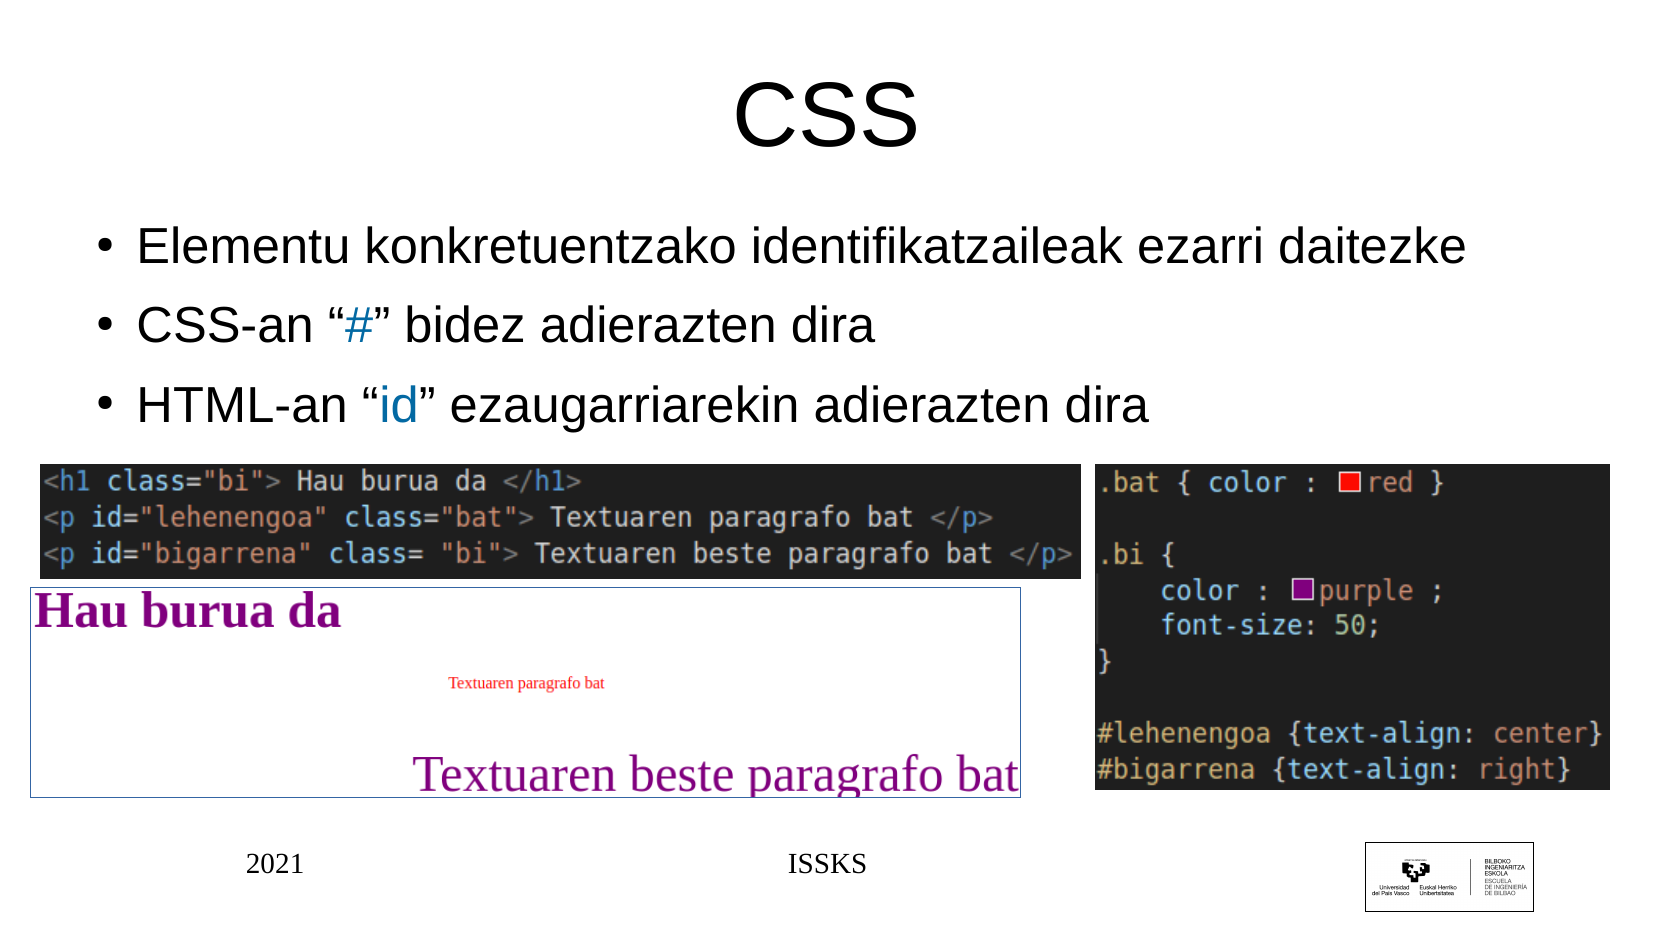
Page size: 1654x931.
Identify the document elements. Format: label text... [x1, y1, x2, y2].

picture [1095, 464, 1610, 790]
picture [1366, 843, 1533, 911]
title CSS [82, 37, 1571, 193]
picture [30, 587, 1021, 798]
list Elementu konkretuentzako identifikatzaileak ezarri daitezke CSS-an “#” bidez adierazten dira HTML-an “id” ezaugarriarekin adierazten dira [82, 217, 1546, 436]
picture [40, 464, 1081, 579]
